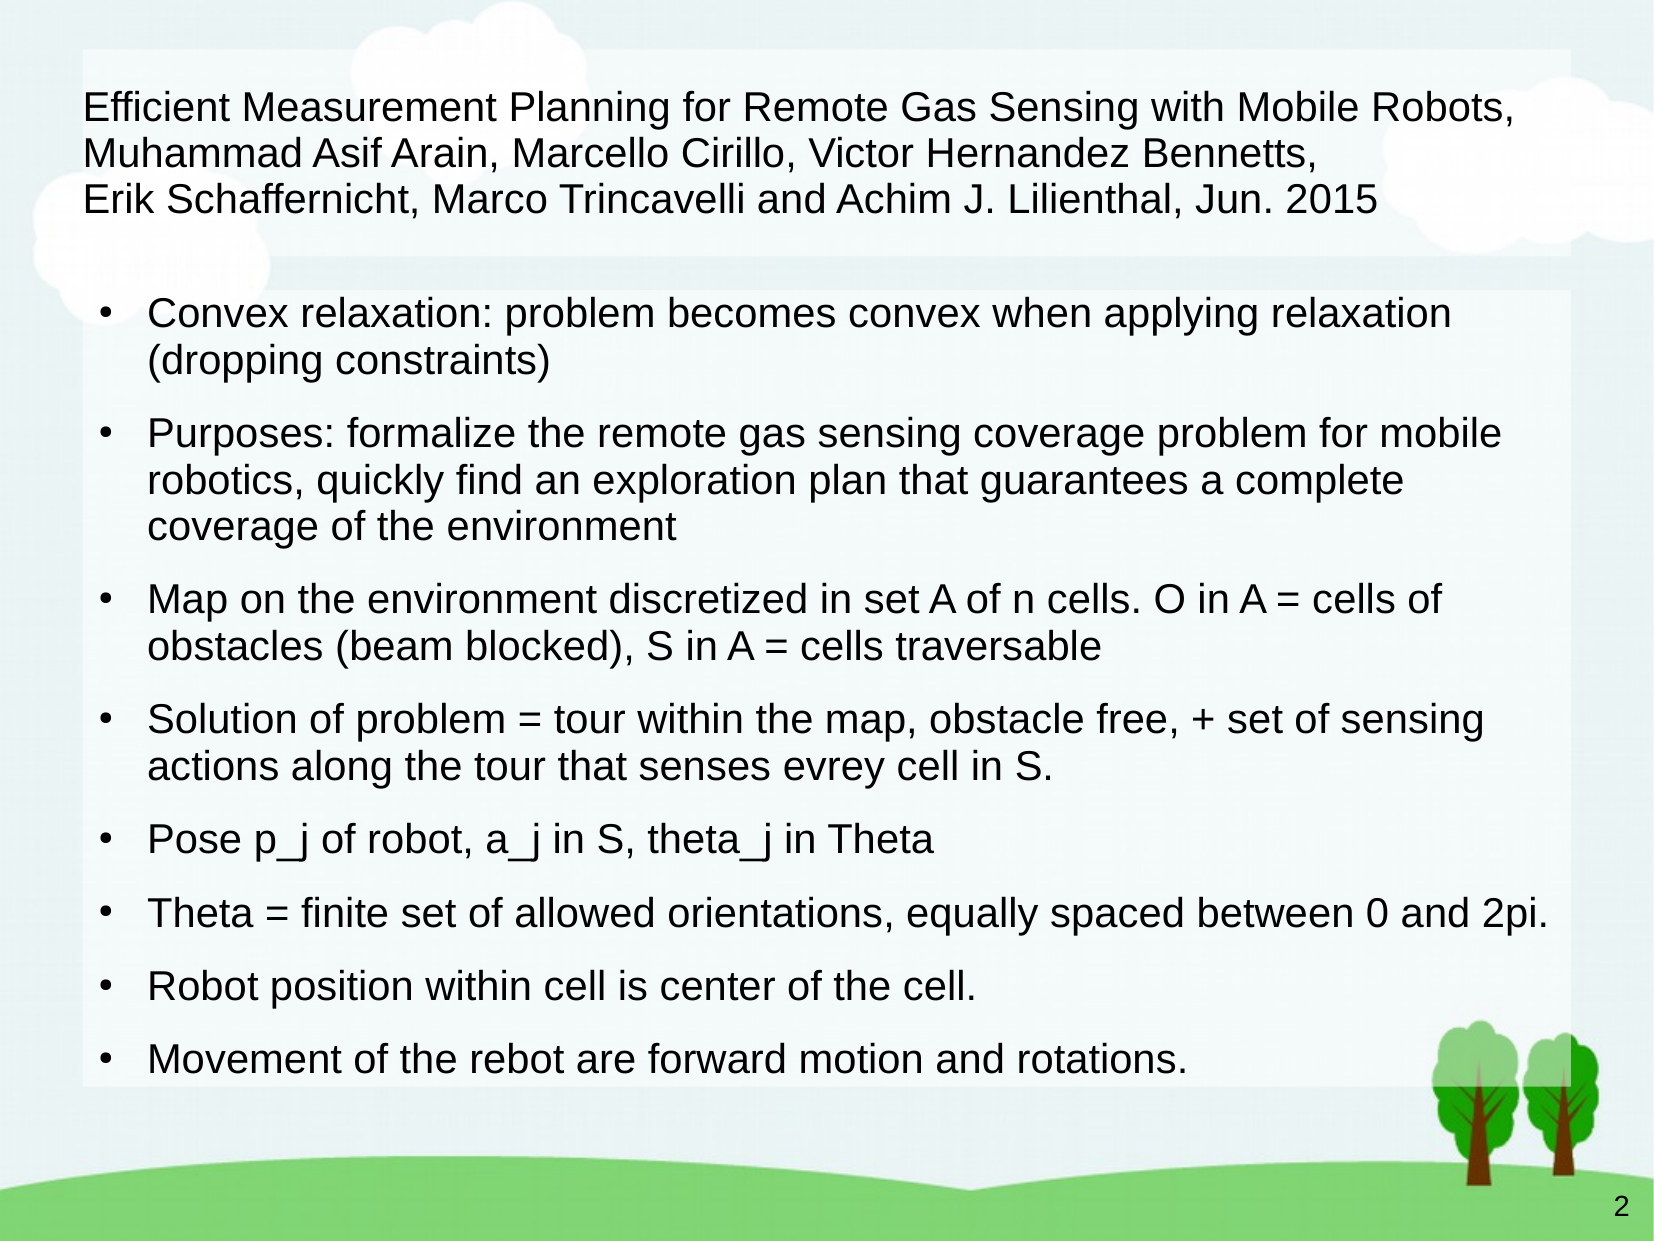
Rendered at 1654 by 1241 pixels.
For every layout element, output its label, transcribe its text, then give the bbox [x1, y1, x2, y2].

picture [0, 0, 1654, 1241]
title Efficient Measurement Planning for Remote Gas Sensing with Mobile Robots, Muhammad Asif Arain, Marcello Cirillo, Victor Hernandez Bennetts, Erik Schaffernicht, Marco Trincavelli and Achim J. Lilienthal, Jun. 2015 [82, 49, 1571, 257]
list Convex relaxation: problem becomes convex when applying relaxation (dropping constraints) Purposes: formalize the remote gas sensing coverage problem for mobile robotics, quickly find an exploration plan that guarantees a complete coverage of the environment Map on the environment discretized in set A of n cells. O in A = cells of obstacles (beam blocked), S in A = cells traversable Solution of problem = tour within the map, obstacle free, + set of sensing actions along the tour that senses evrey cell in S. Pose p_j of robot, a_j in S, theta_j in Theta Theta = finite set of allowed orientations, equally spaced between 0 and 2pi. Robot position within cell is center of the cell. Movement of the rebot are forward motion and rotations. [82, 290, 1571, 1087]
